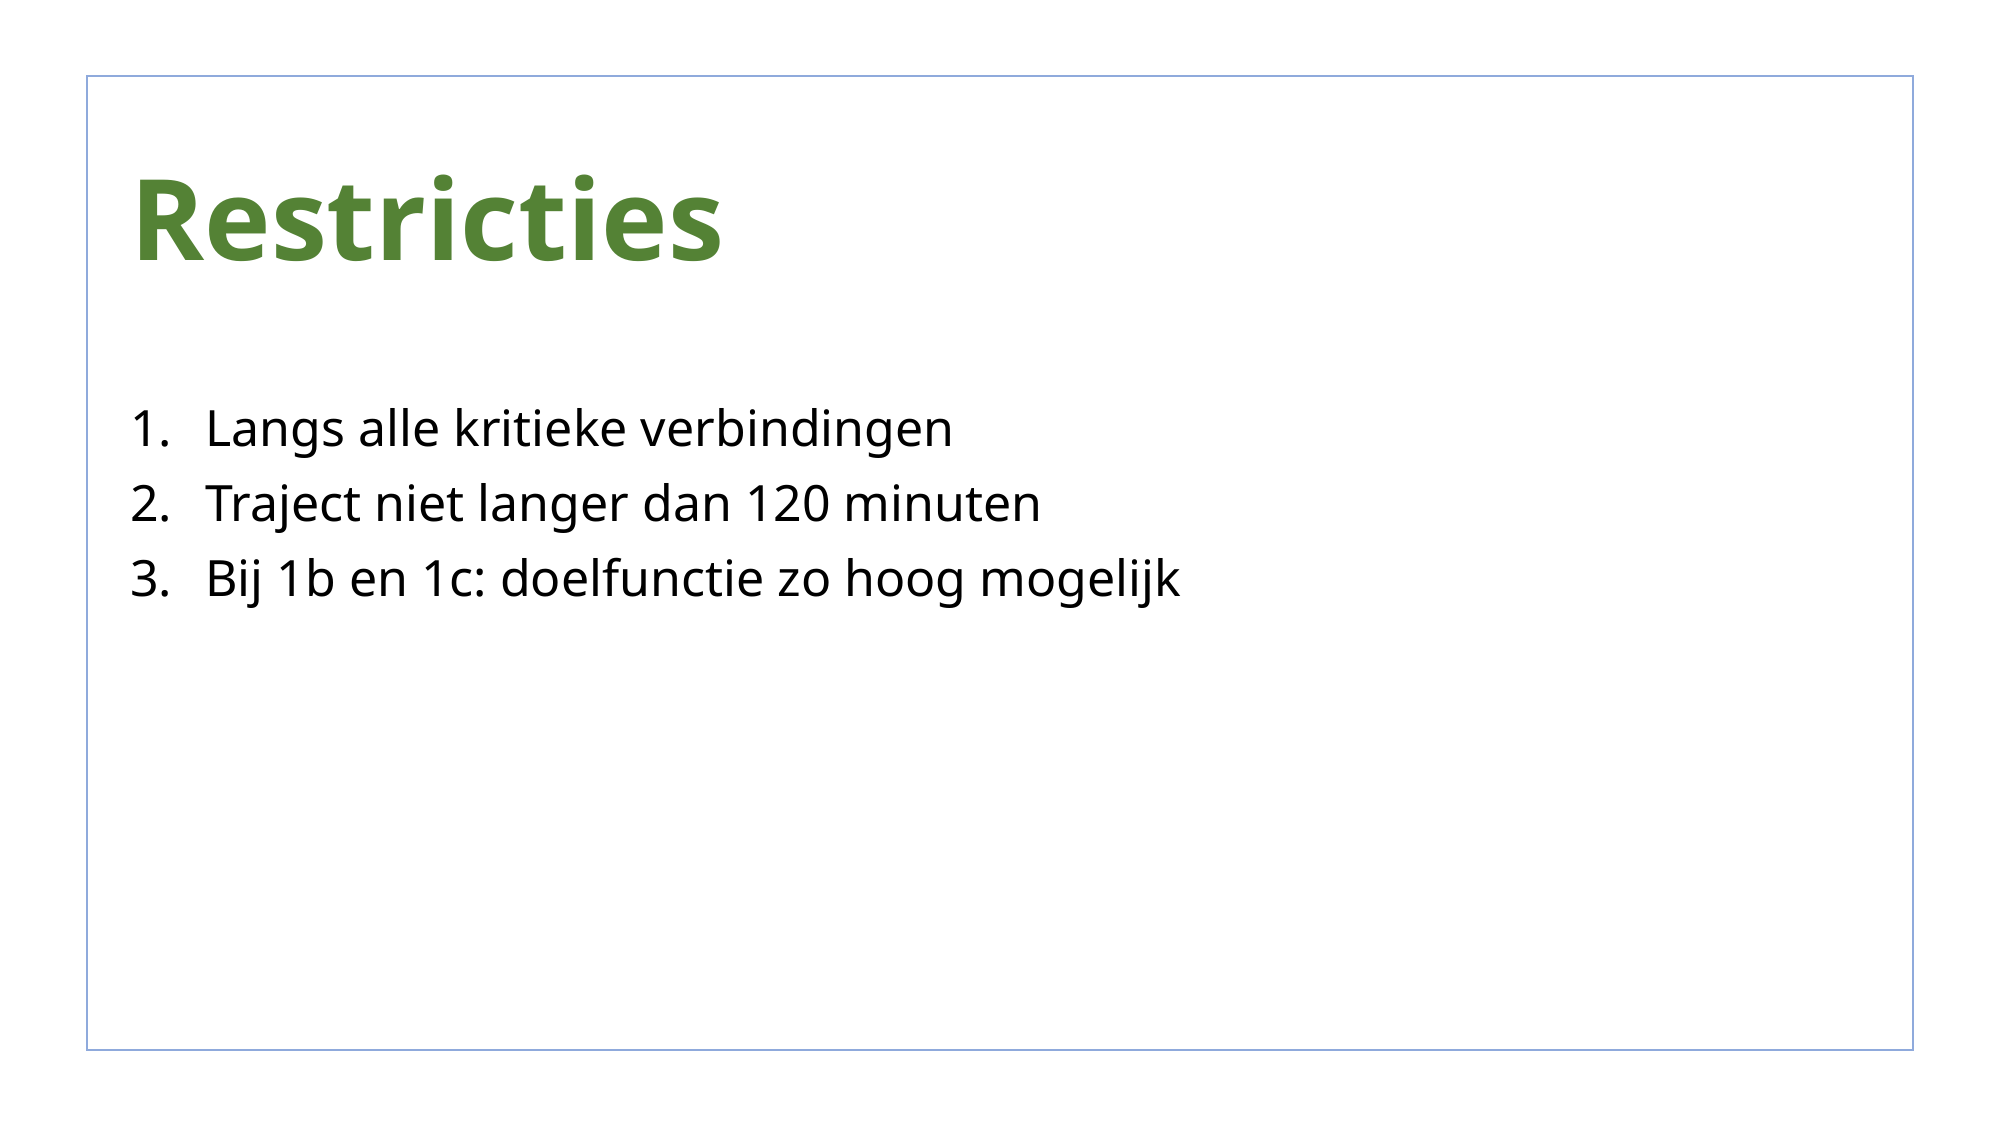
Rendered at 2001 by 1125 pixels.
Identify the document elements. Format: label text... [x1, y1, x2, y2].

title Restricties [115, 115, 1841, 334]
text_box [87, 76, 1913, 1050]
list Langs alle kritieke verbindingen Traject niet langer dan 120 minuten Bij 1b en 1c: doelfunctie zo hoog mogelijk [115, 395, 1913, 1049]
